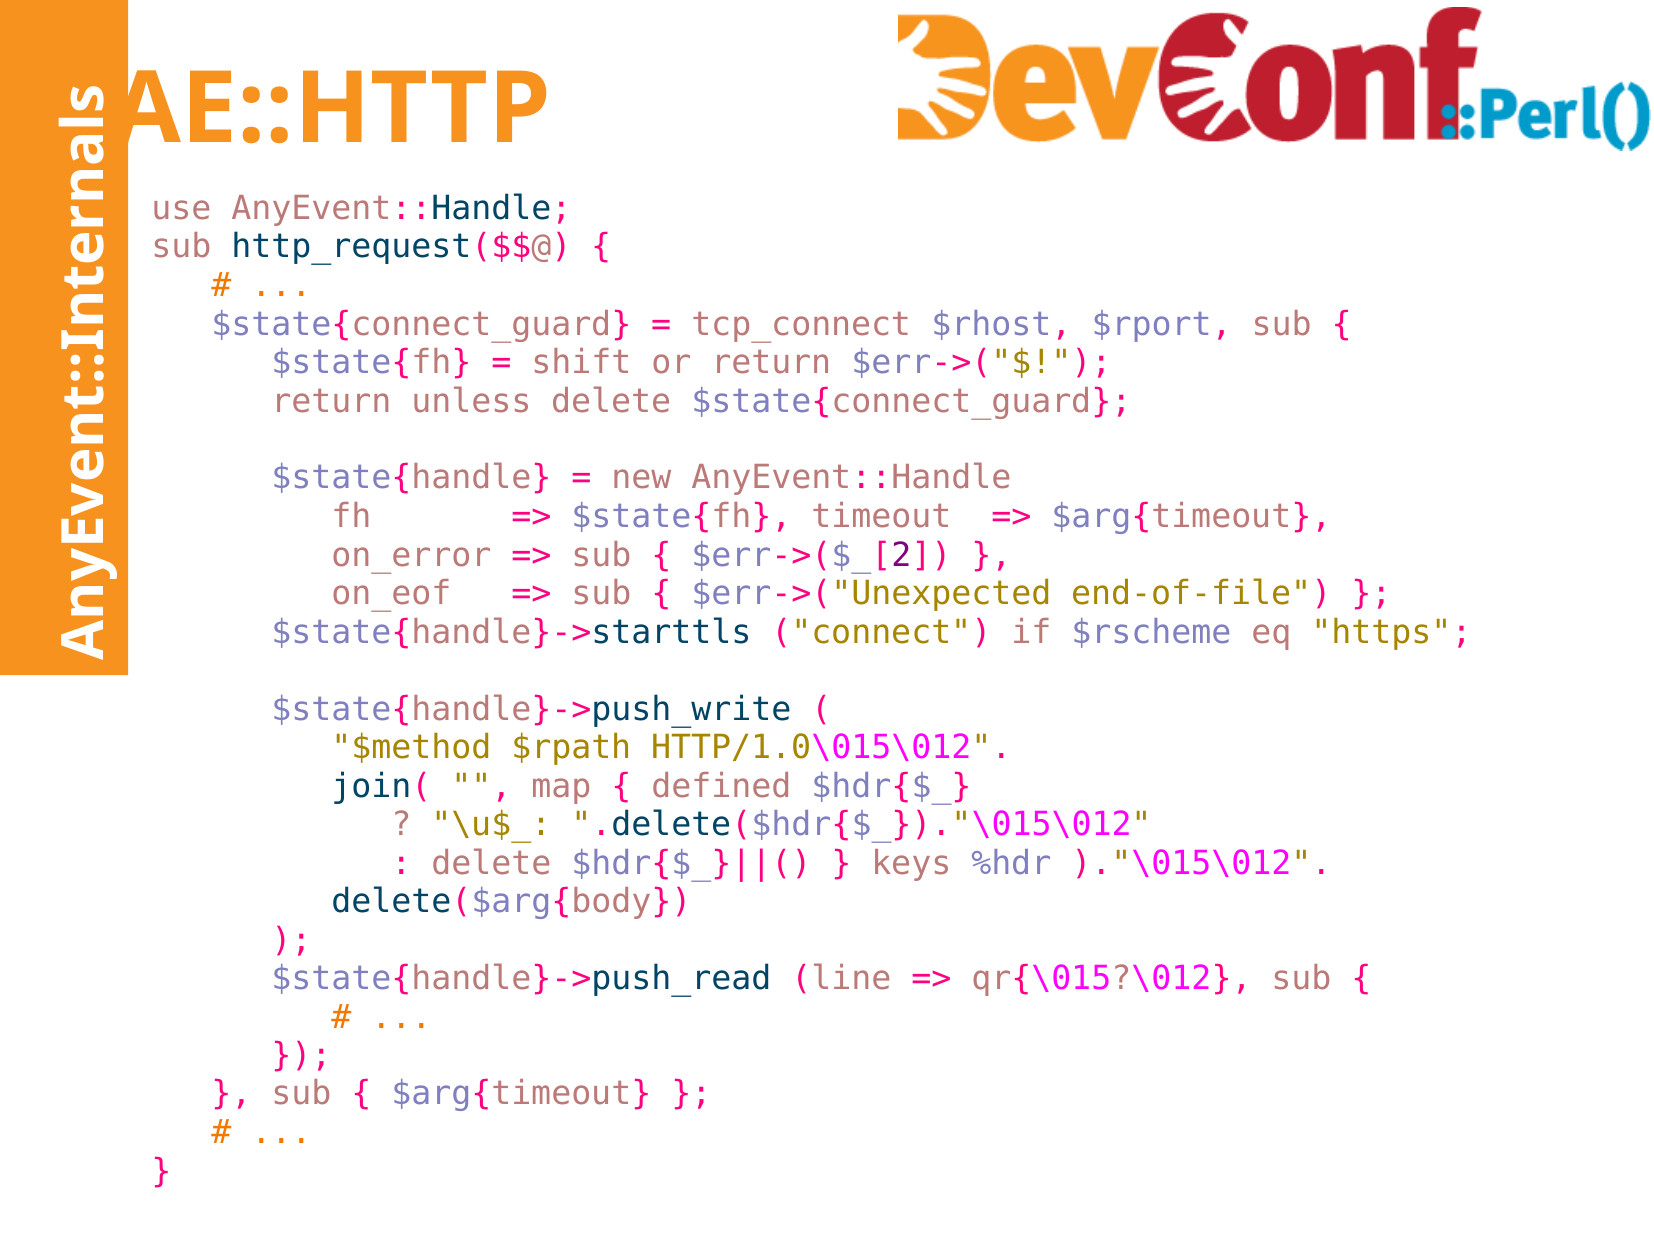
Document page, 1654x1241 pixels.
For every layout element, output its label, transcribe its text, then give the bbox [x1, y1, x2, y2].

title AE::HTTP [112, 45, 901, 162]
text_box use AnyEvent::Handle; sub http_request($$@) { # ... $state{connect_guard} = tcp_connect $rhost, $rport, sub { $state{fh} = shift or return $err->("$!"); return unless delete $state{connect_guard}; $state{handle} = new AnyEvent::Handle fh => $state{fh}, timeout => $arg{timeout}, on_error => sub { $err->($_[2]) }, on_eof => sub { $err->("Unexpected end-of-file") }; $state{handle}->starttls ("connect") if $rscheme eq "https"; $state{handle}->push_write ( "$method $rpath HTTP/1.0\015\012". join( "", map { defined $hdr{$_} ? "\u$_: ".delete($hdr{$_})."\015\012" : delete $hdr{$_}||() } keys %hdr )."\015\012". delete($arg{body}) ); $state{handle}->push_read (line => qr{\015?\012}, sub { # ... }); }, sub { $arg{timeout} }; # ... } [151, 188, 1577, 1193]
text_box AnyEvent::Internals [0, 0, 84, 676]
picture [898, 7, 1651, 151]
